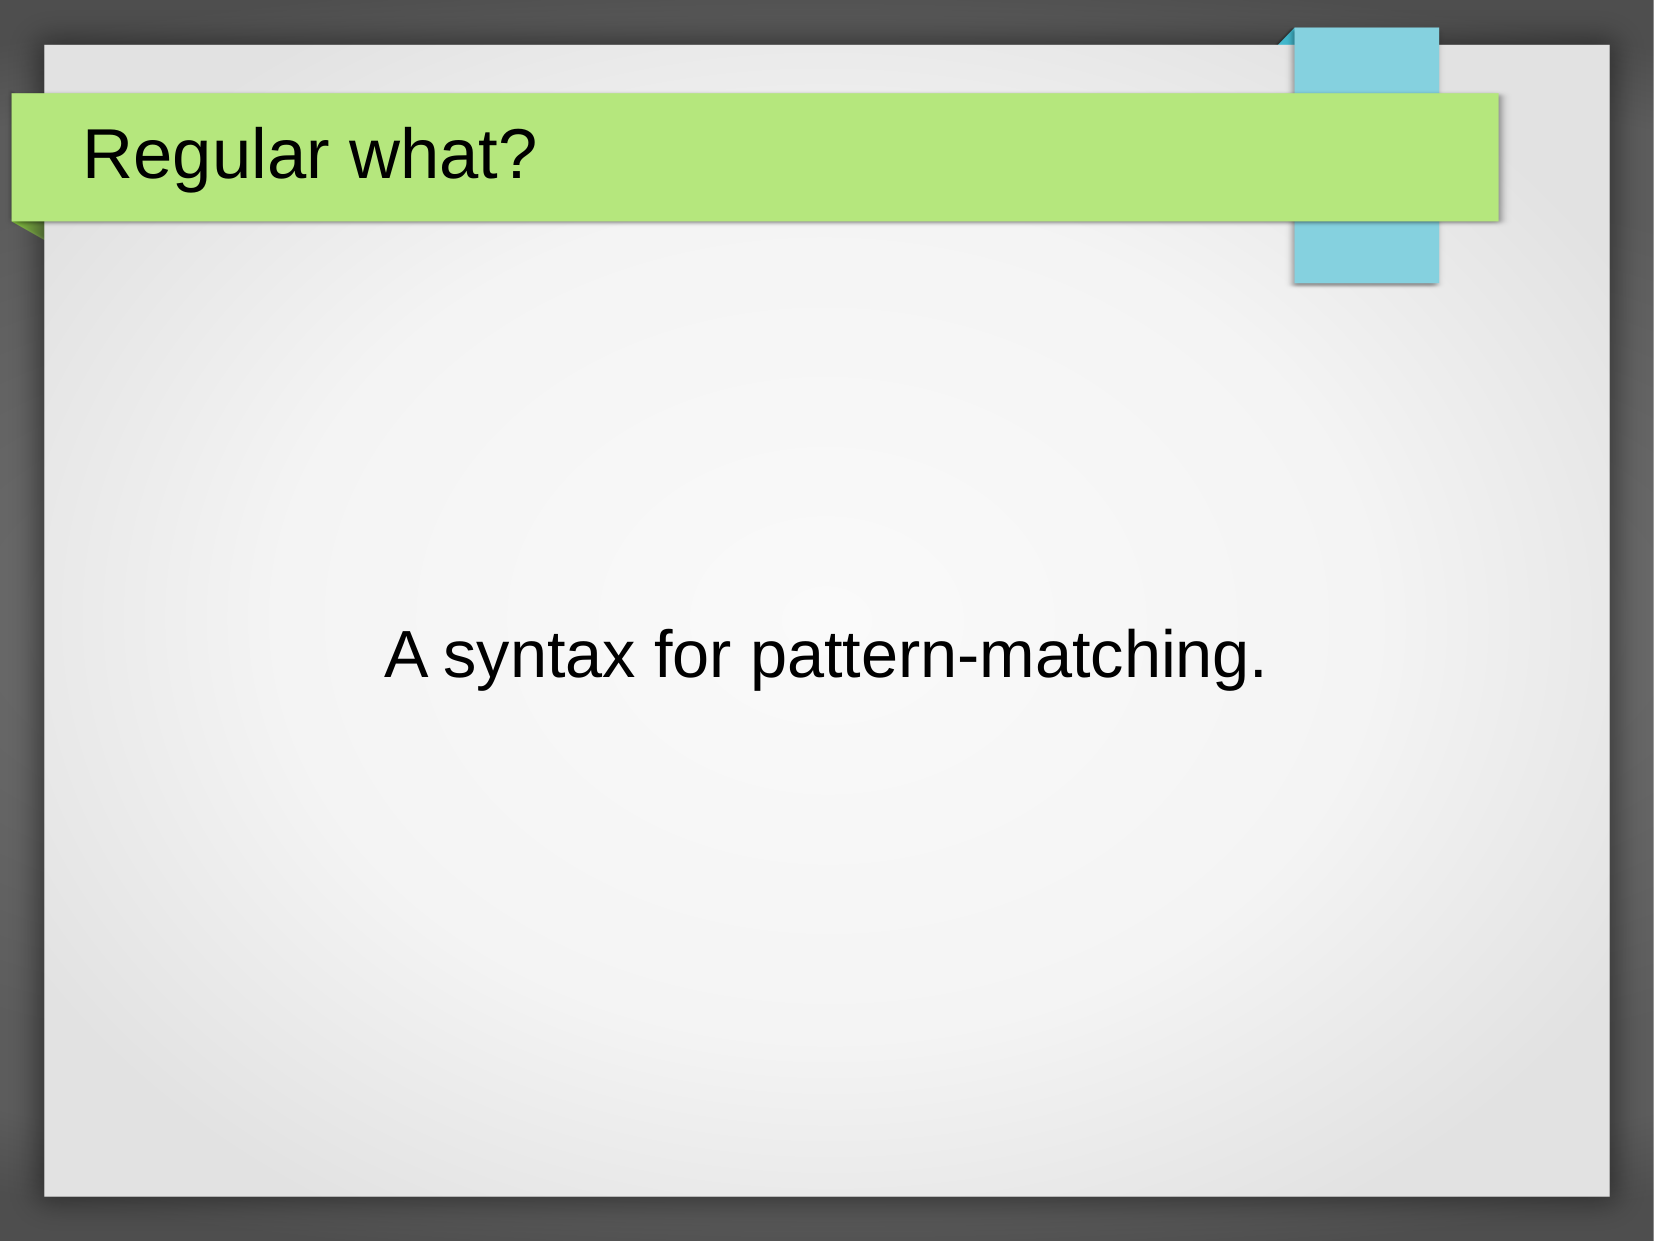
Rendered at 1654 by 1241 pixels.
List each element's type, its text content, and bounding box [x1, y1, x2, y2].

subtitle A syntax for pattern-matching. [82, 295, 1571, 1015]
title Regular what? [82, 94, 1264, 213]
picture [0, 0, 1654, 1241]
